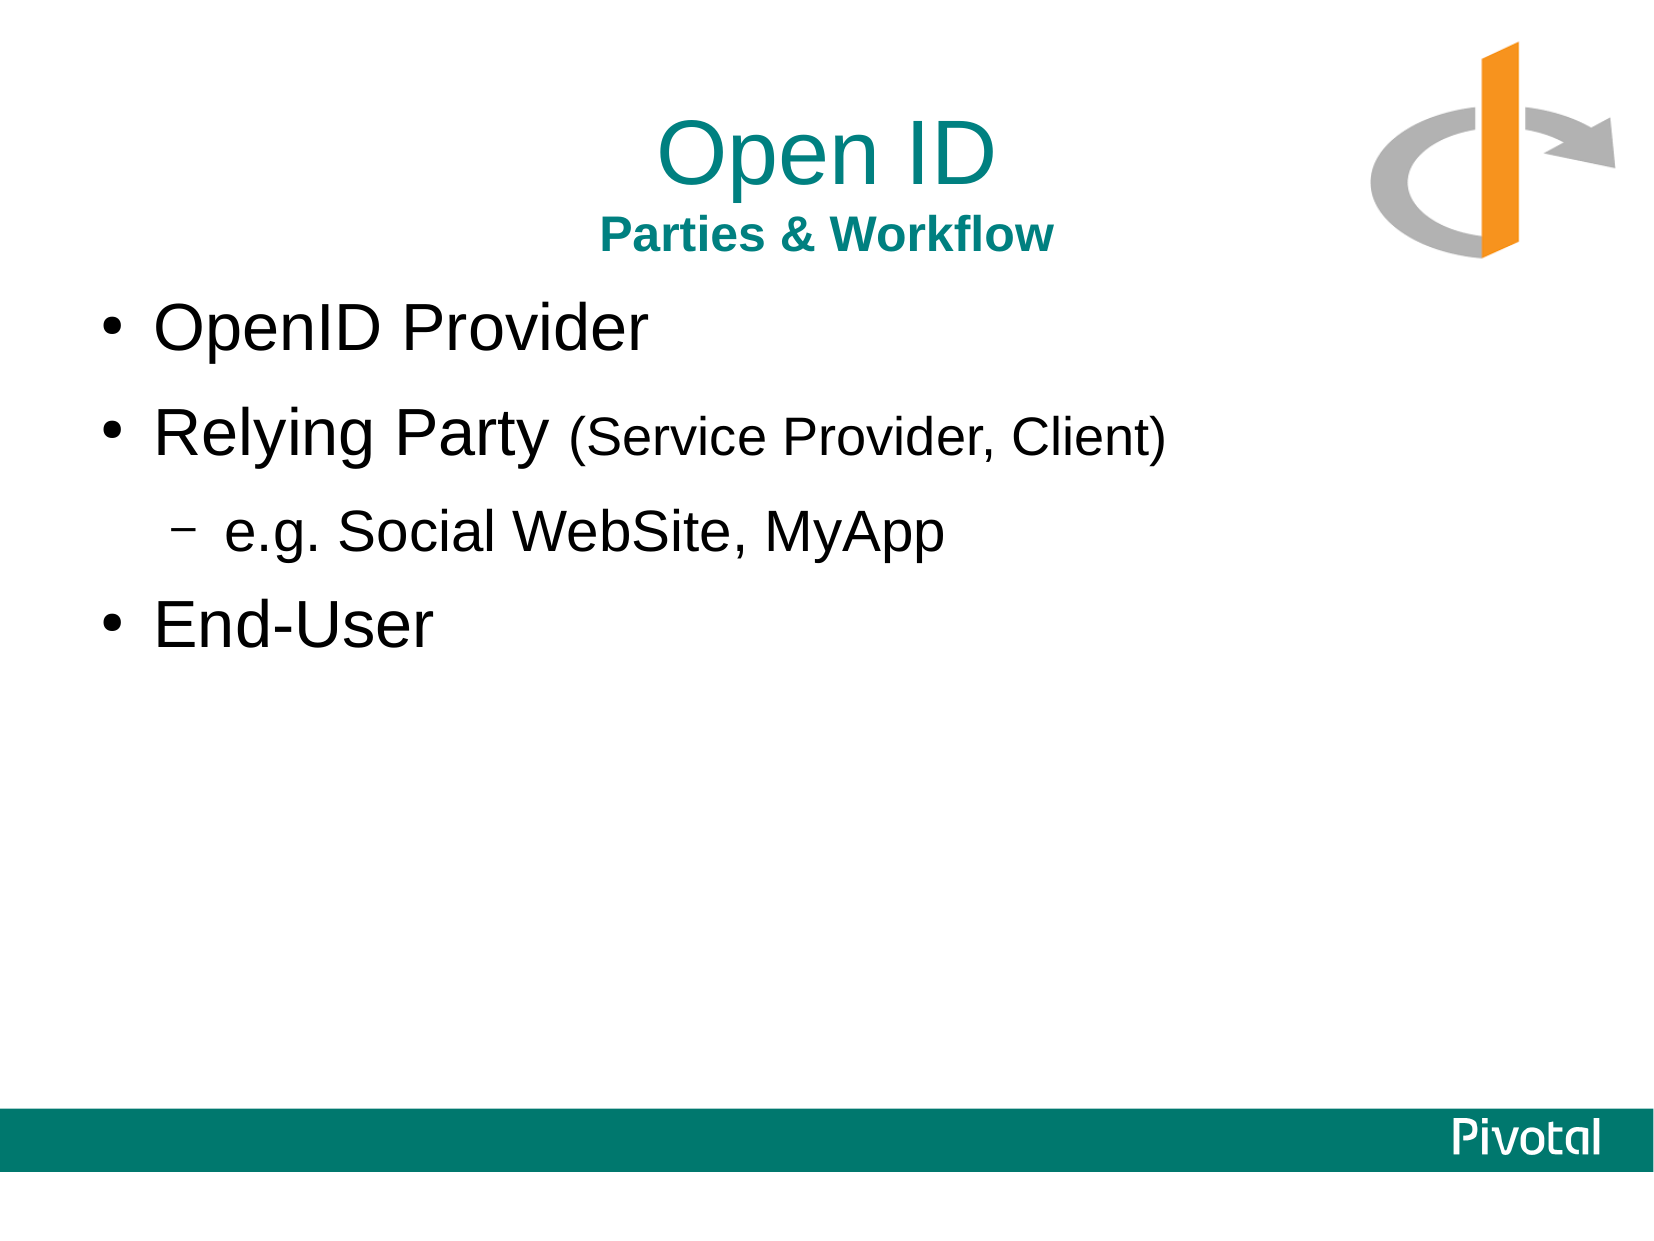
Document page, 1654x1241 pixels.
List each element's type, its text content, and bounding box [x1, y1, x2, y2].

list OpenID Provider Relying Party (Service Provider, Client) e.g. Social WebSite, MyApp End-User [82, 290, 1571, 1109]
title Open ID [82, 49, 1571, 198]
picture [1452, 1115, 1601, 1158]
text_box Parties & Workflow [0, 198, 1654, 274]
picture [1370, 32, 1616, 198]
